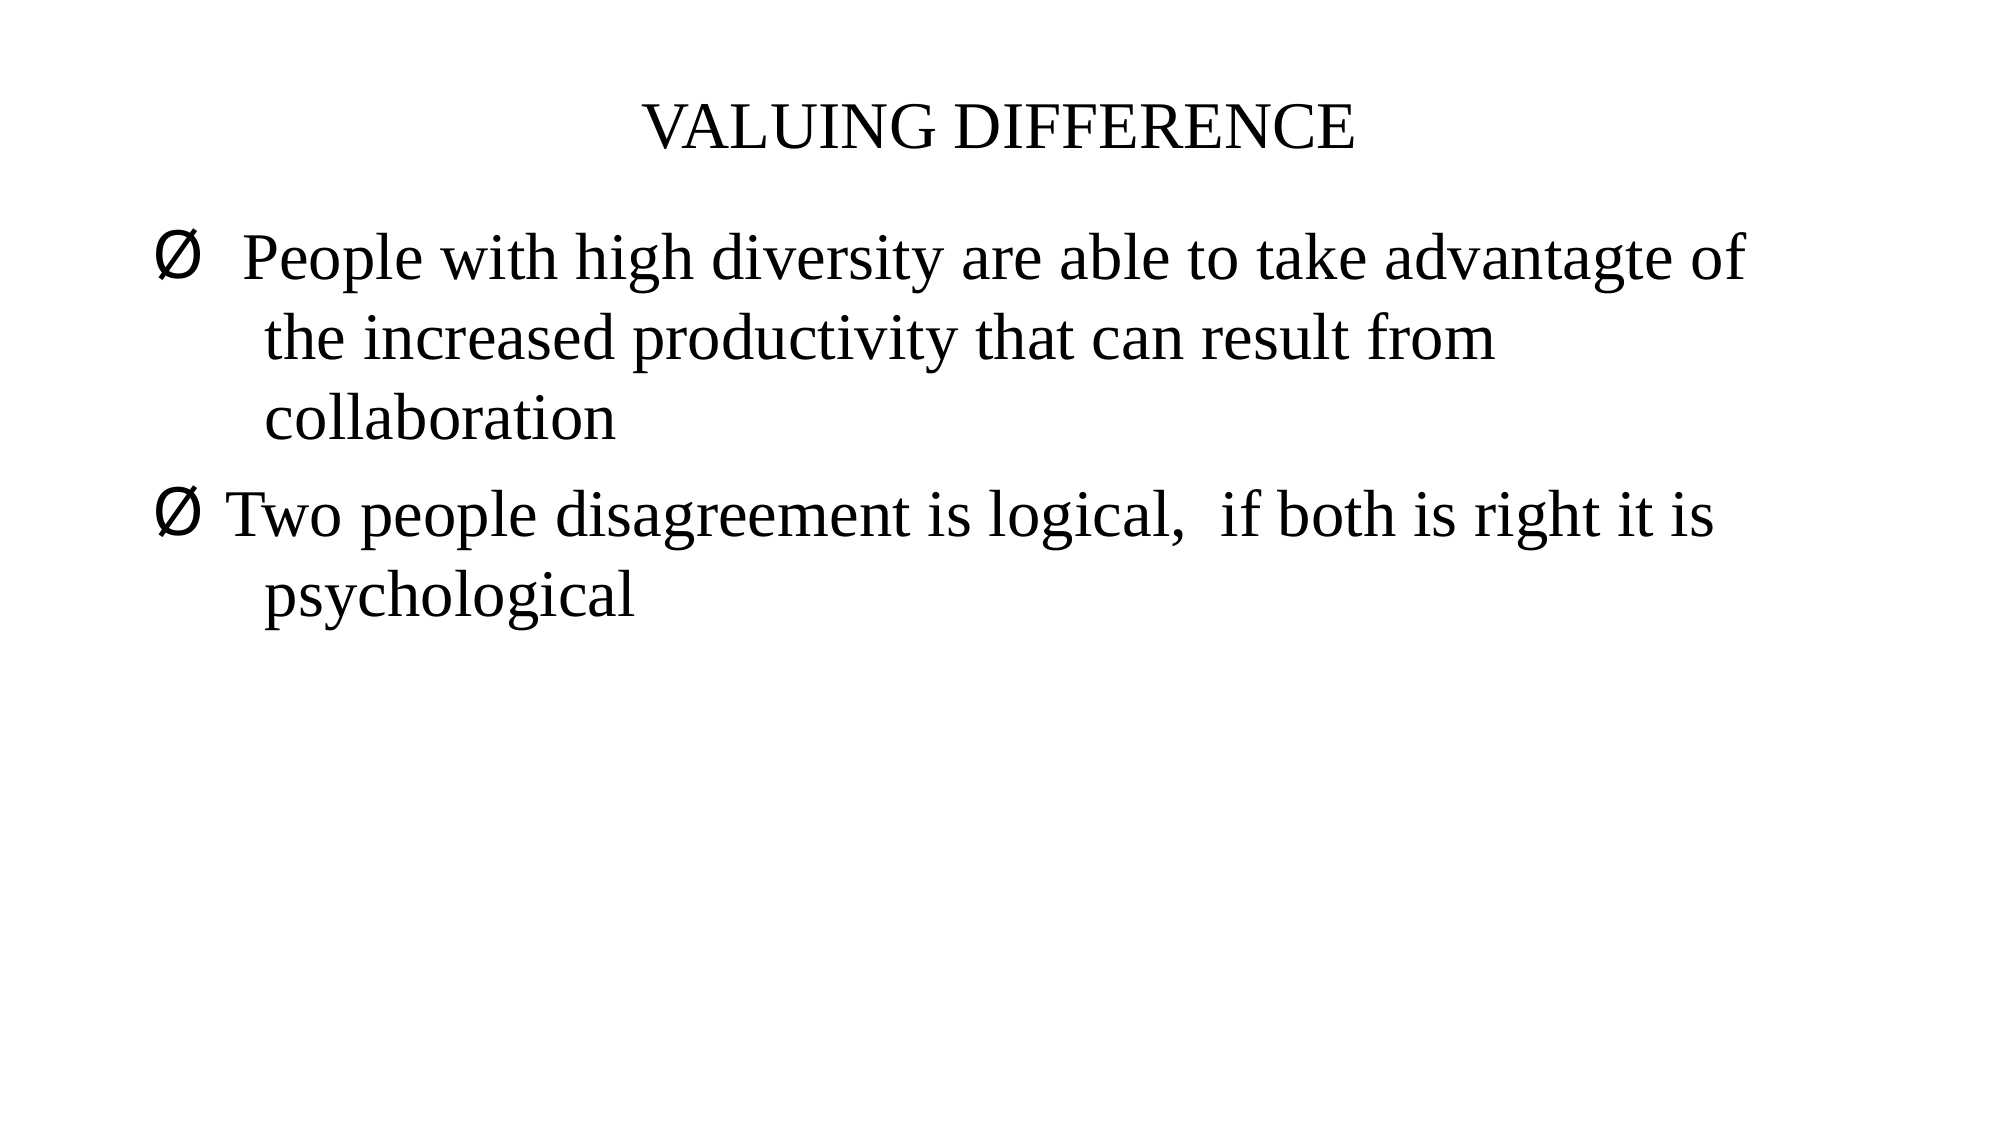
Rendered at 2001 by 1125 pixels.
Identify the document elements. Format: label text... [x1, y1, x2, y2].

title VALUING DIFFERENCE [137, 59, 1863, 184]
list People with high diversity are able to take advantagte of the increased productivity that can result from collaboration Two people disagreement is logical, if both is right it is psychological [137, 205, 1863, 1014]
